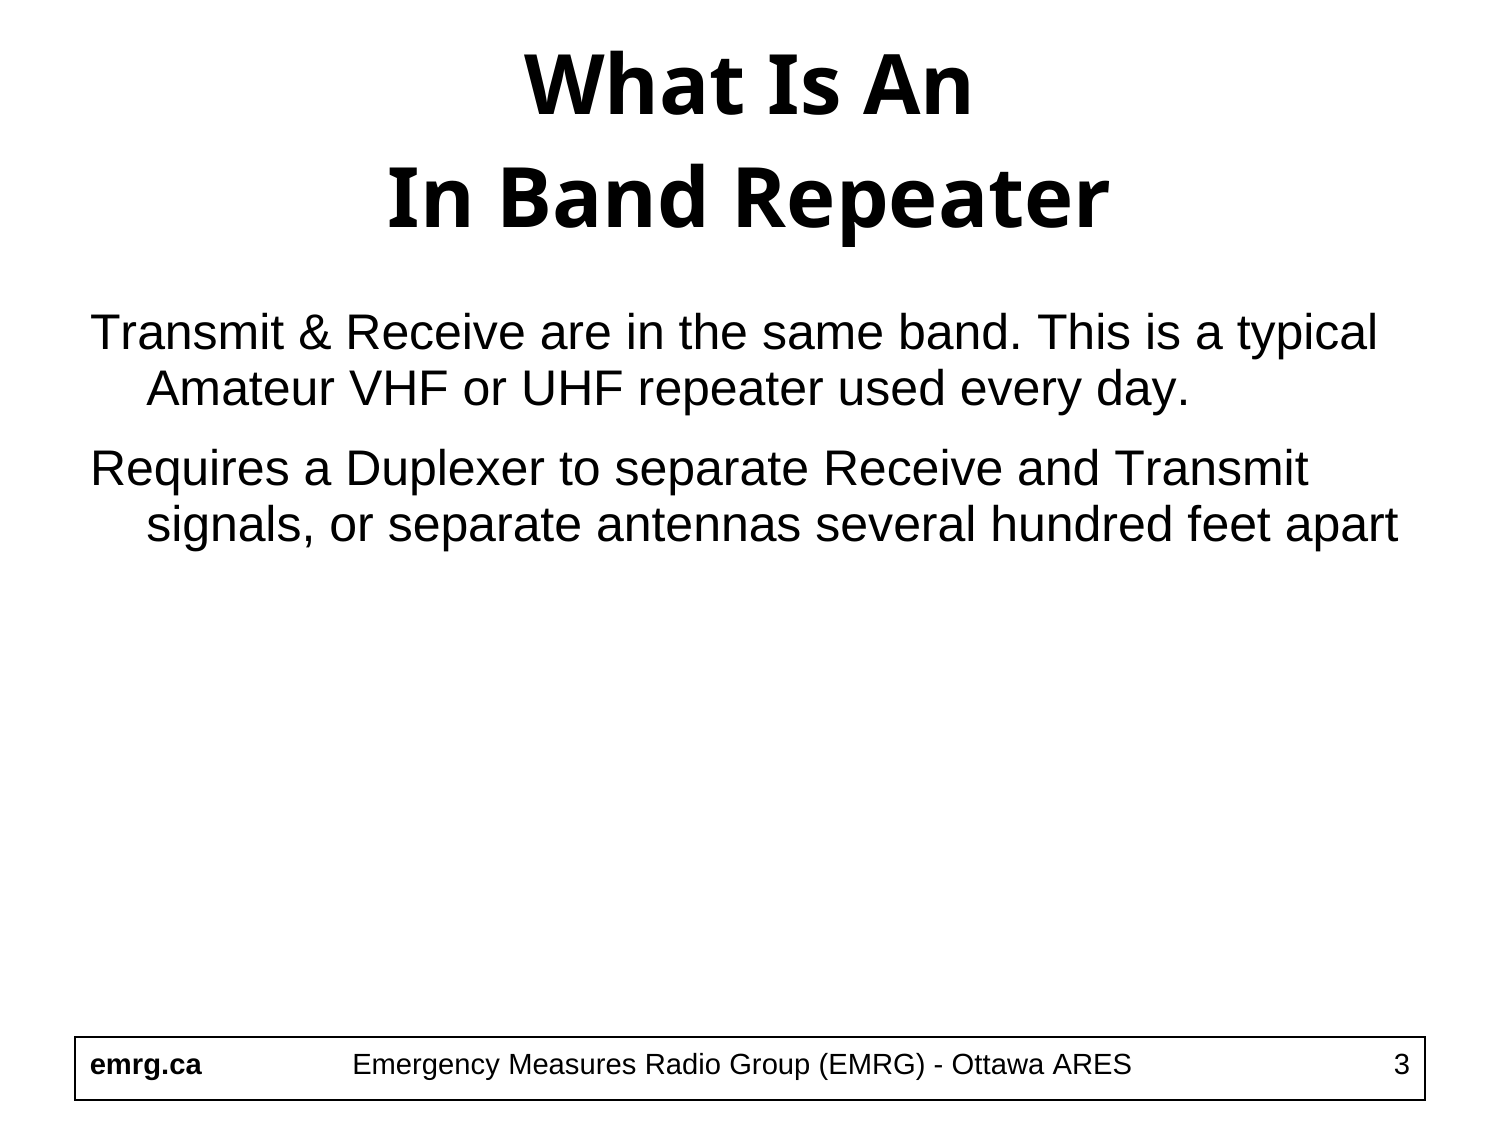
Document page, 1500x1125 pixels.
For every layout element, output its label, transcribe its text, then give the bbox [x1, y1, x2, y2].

text_box Emergency Measures Radio Group (EMRG) - Ottawa ARES [247, 1037, 1238, 1103]
list Transmit & Receive are in the same band. This is a typical Amateur VHF or UHF repeater used every day. Requires a Duplexer to separate Receive and Transmit signals, or separate antennas several hundred feet apart [75, 296, 1426, 852]
text_box <number> [1246, 1037, 1426, 1103]
title What Is An In Band Repeater [75, 31, 1426, 247]
